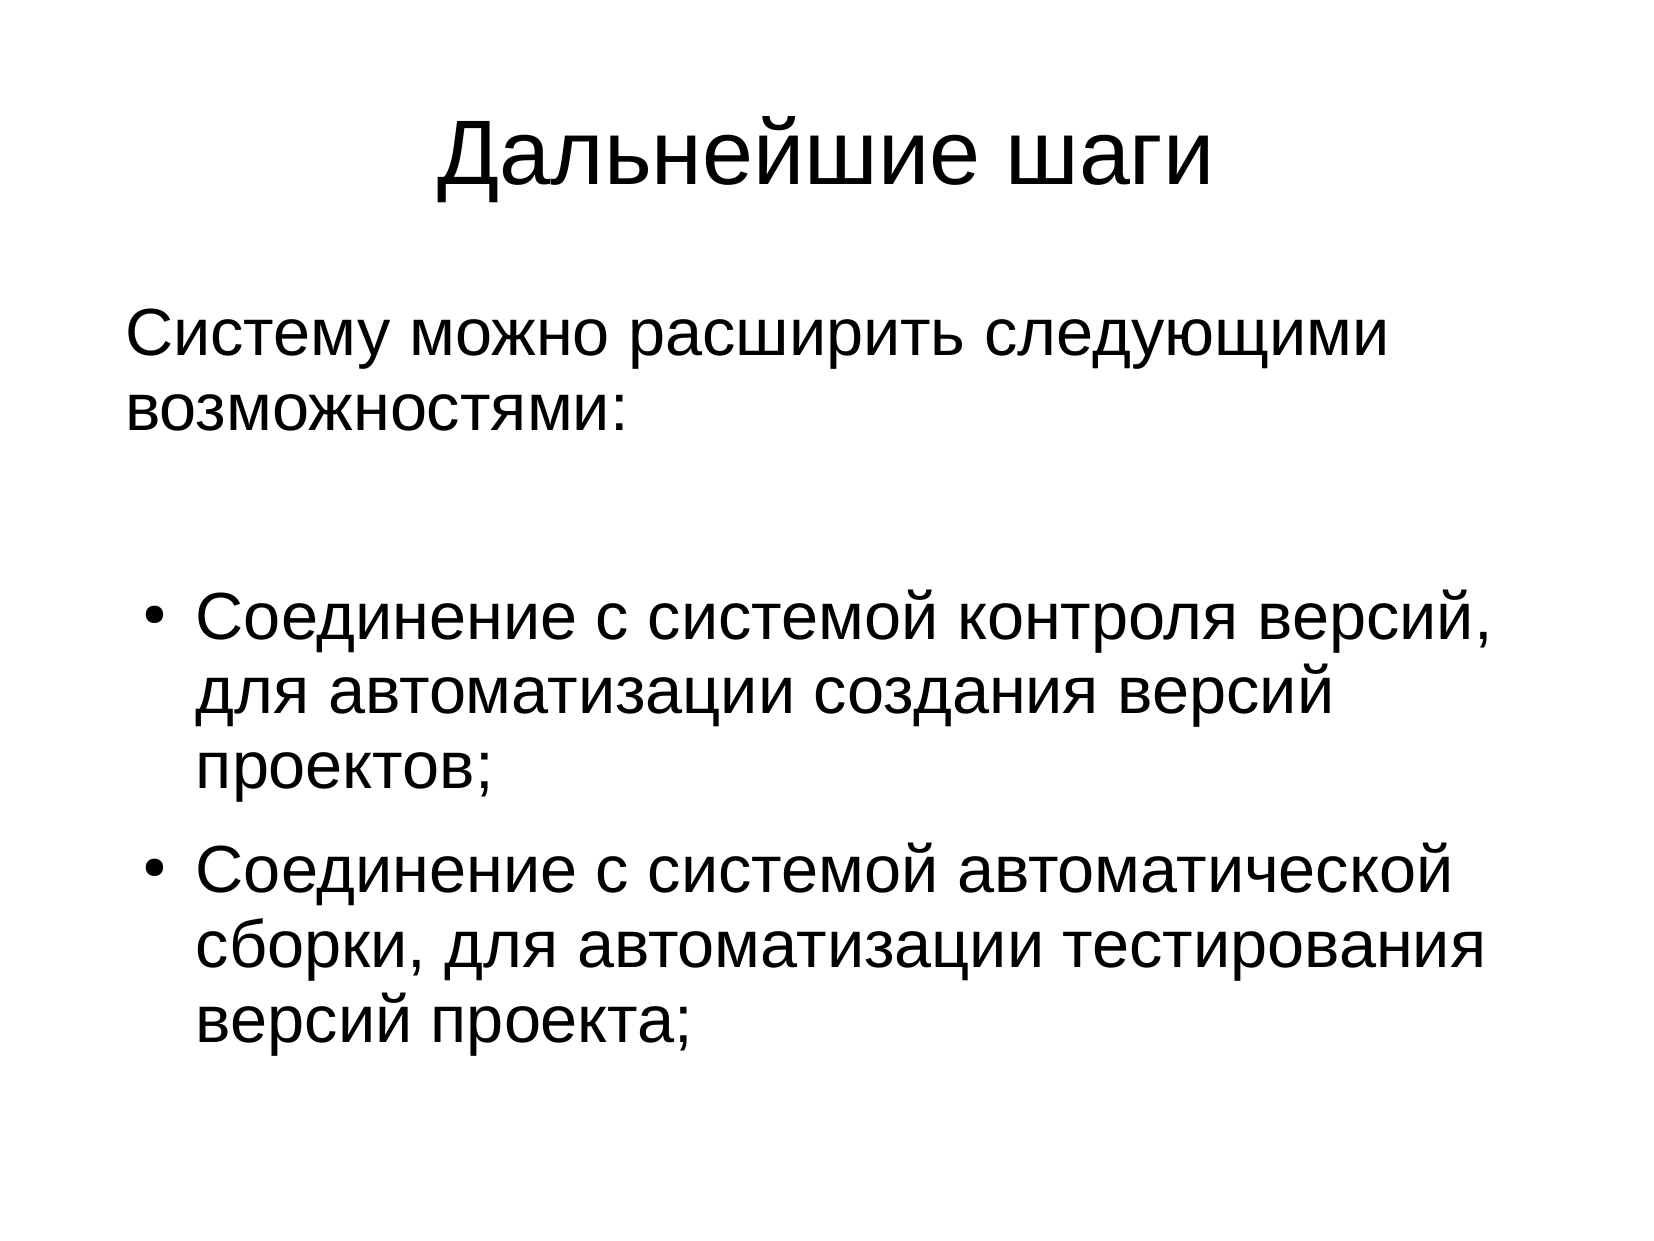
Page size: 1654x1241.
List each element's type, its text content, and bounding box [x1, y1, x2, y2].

list Систему можно расширить следующими возможностями: Соединение с системой контроля версий, для автоматизации создания версий проектов; Соединение с системой автоматической сборки, для автоматизации тестирования версий проекта; [124, 295, 1506, 1159]
title Дальнейшие шаги [82, 49, 1571, 257]
